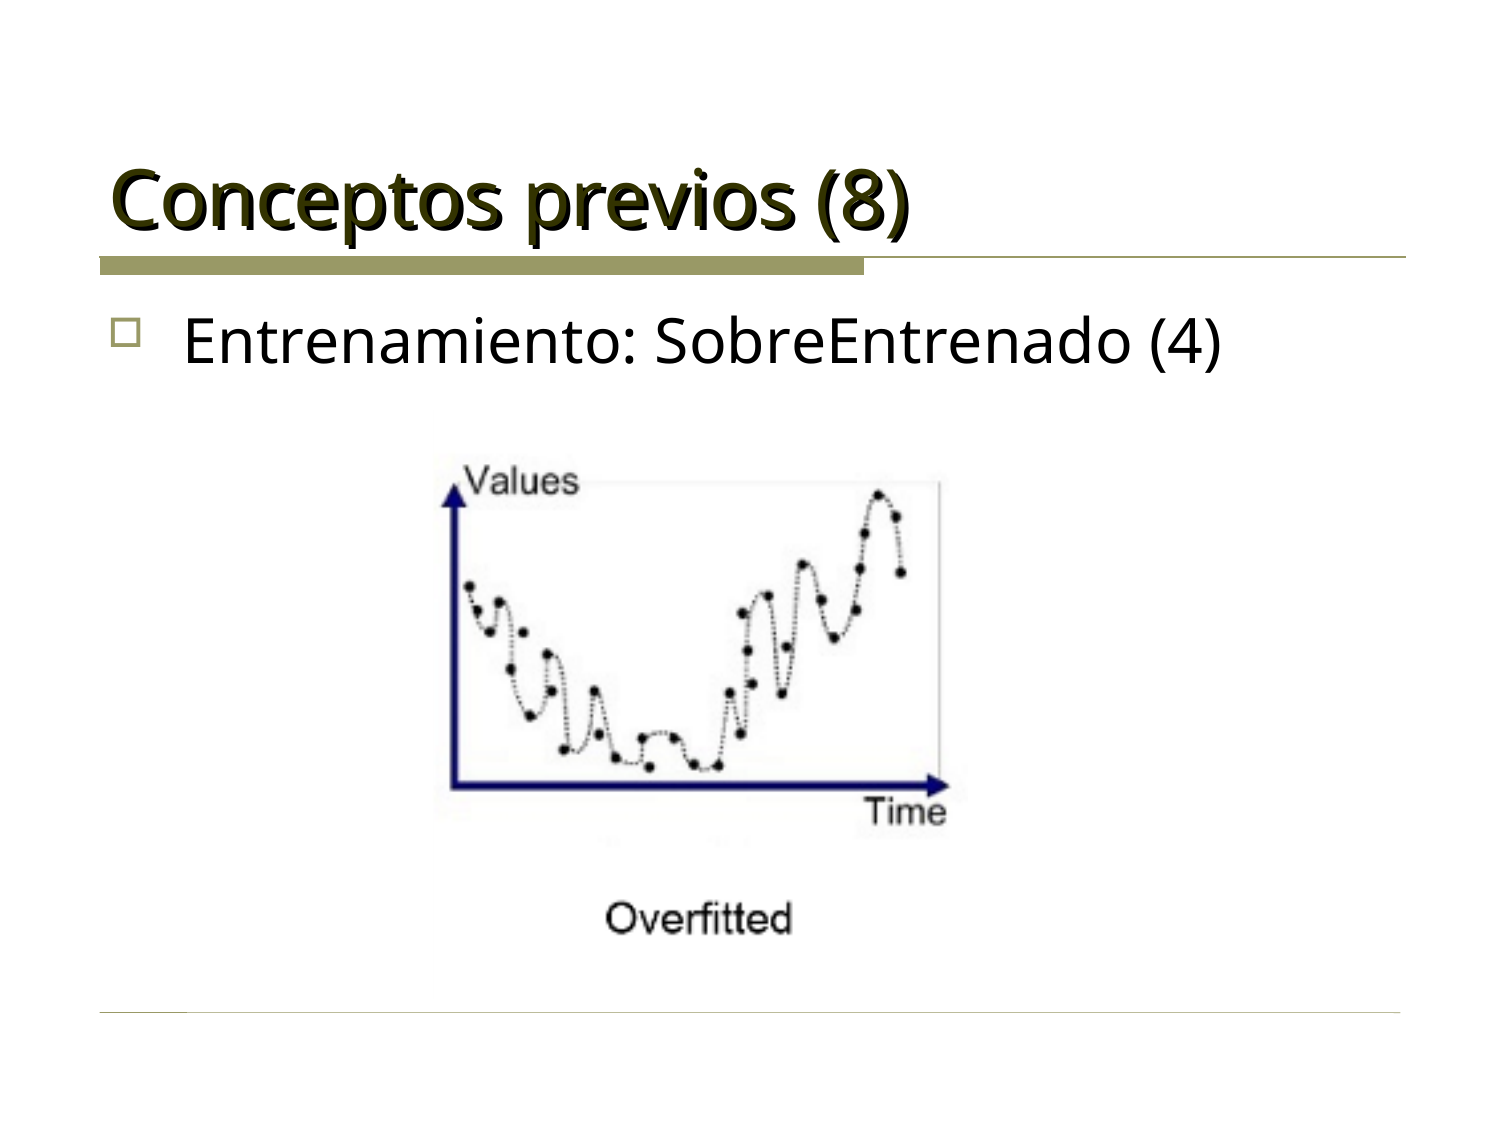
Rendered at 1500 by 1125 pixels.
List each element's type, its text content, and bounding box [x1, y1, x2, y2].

list Entrenamiento: SobreEntrenado (4) [92, 293, 1353, 1019]
picture [432, 410, 968, 999]
title Conceptos previos (8) [94, 50, 1407, 250]
